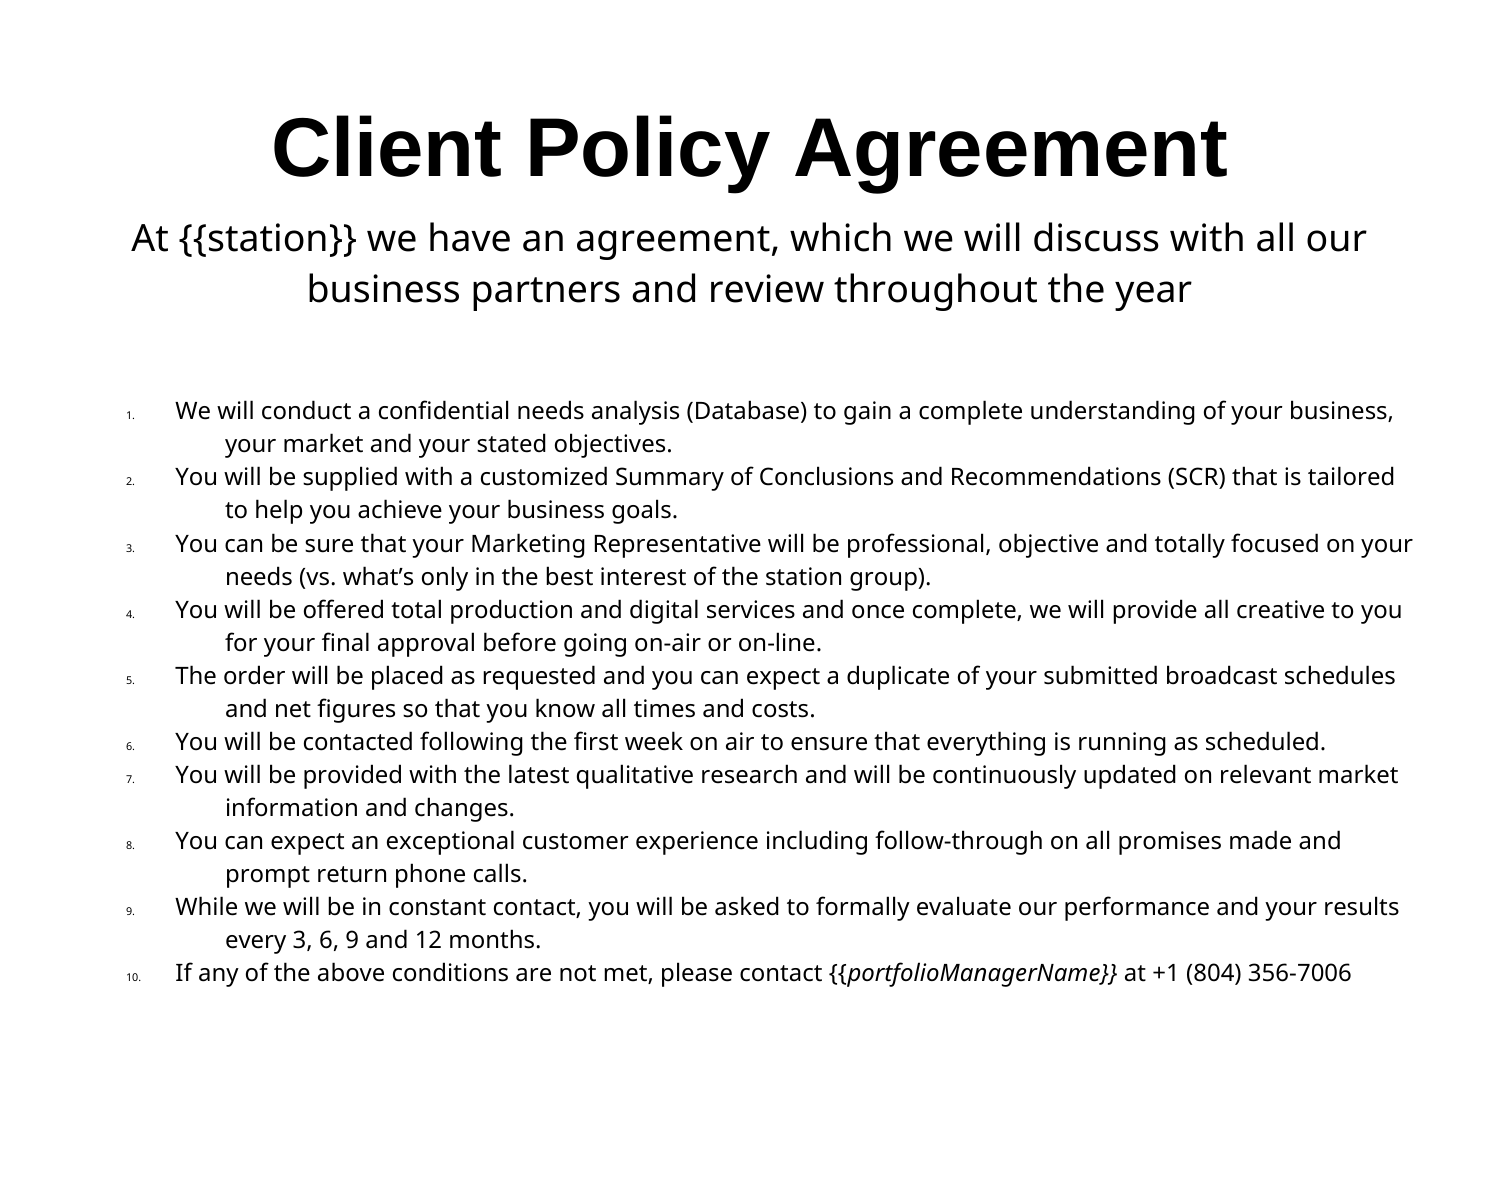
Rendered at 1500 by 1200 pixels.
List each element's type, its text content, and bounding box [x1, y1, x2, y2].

list At {{station}} we have an agreement, which we will discuss with all our business partners and review throughout the year [75, 191, 1425, 376]
title Client Policy Agreement [113, 78, 1387, 191]
list We will conduct a confidential needs analysis (Database) to gain a complete understanding of your business, your market and your stated objectives. You will be supplied with a customized Summary of Conclusions and Recommendations (SCR) that is tailored to help you achieve your business goals. You can be sure that your Marketing Representative will be professional, objective and totally focused on your needs (vs. what’s only in the best interest of the station group). You will be offered total production and digital services and once complete, we will provide all creative to you for your final approval before going on-air or on-line. The order will be placed as requested and you can expect a duplicate of your submitted broadcast schedules and net figures so that you know all times and costs. You will be contacted following the first week on air to ensure that everything is running as scheduled. You will be provided with the latest qualitative research and will be continuously updated on relevant market information and changes. You can expect an exceptional customer experience including follow-through on all promises made and prompt return phone calls. While we will be in constant contact, you will be asked to formally evaluate our performance and your results every 3, 6, 9 and 12 months. If any of the above conditions are not met, please contact {{portfolioManagerName}} at +1 (804) 356-7006 [60, 376, 1441, 1067]
